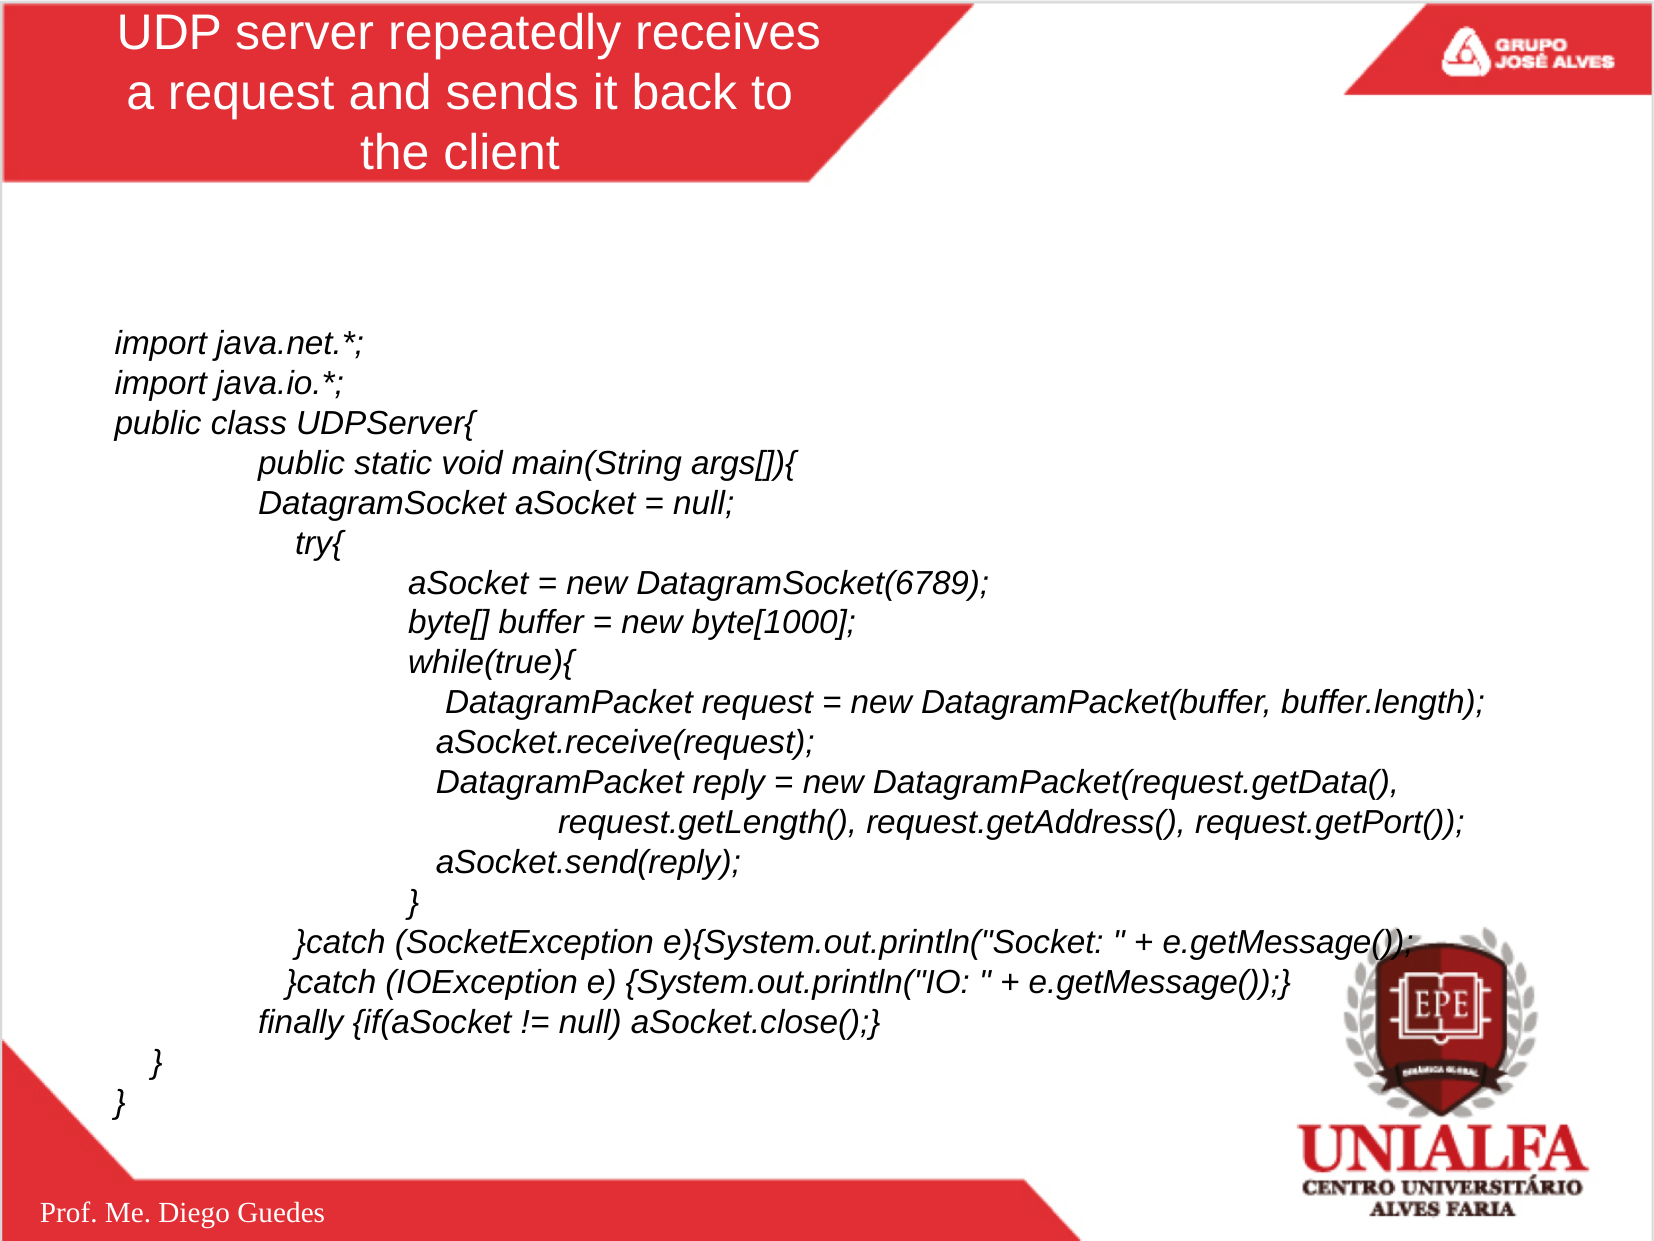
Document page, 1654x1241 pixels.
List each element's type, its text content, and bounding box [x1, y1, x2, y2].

text_box import java.net.*; import java.io.*; public class UDPServer{ public static void main(String args[]){ DatagramSocket aSocket = null; try{ aSocket = new DatagramSocket(6789); byte[] buffer = new byte[1000]; while(true){ DatagramPacket request = new DatagramPacket(buffer, buffer.length); aSocket.receive(request); DatagramPacket reply = new DatagramPacket(request.getData(), request.getLength(), request.getAddress(), request.getPort()); aSocket.send(reply); } }catch (SocketException e){System.out.println("Socket: " + e.getMessage()); }catch (IOException e) {System.out.println("IO: " + e.getMessage());} finally {if(aSocket != null) aSocket.close();} } } [108, 321, 1494, 1120]
picture [0, 0, 1654, 1241]
title UDP server repeatedly receives a request and sends it back to the client [73, 0, 854, 188]
